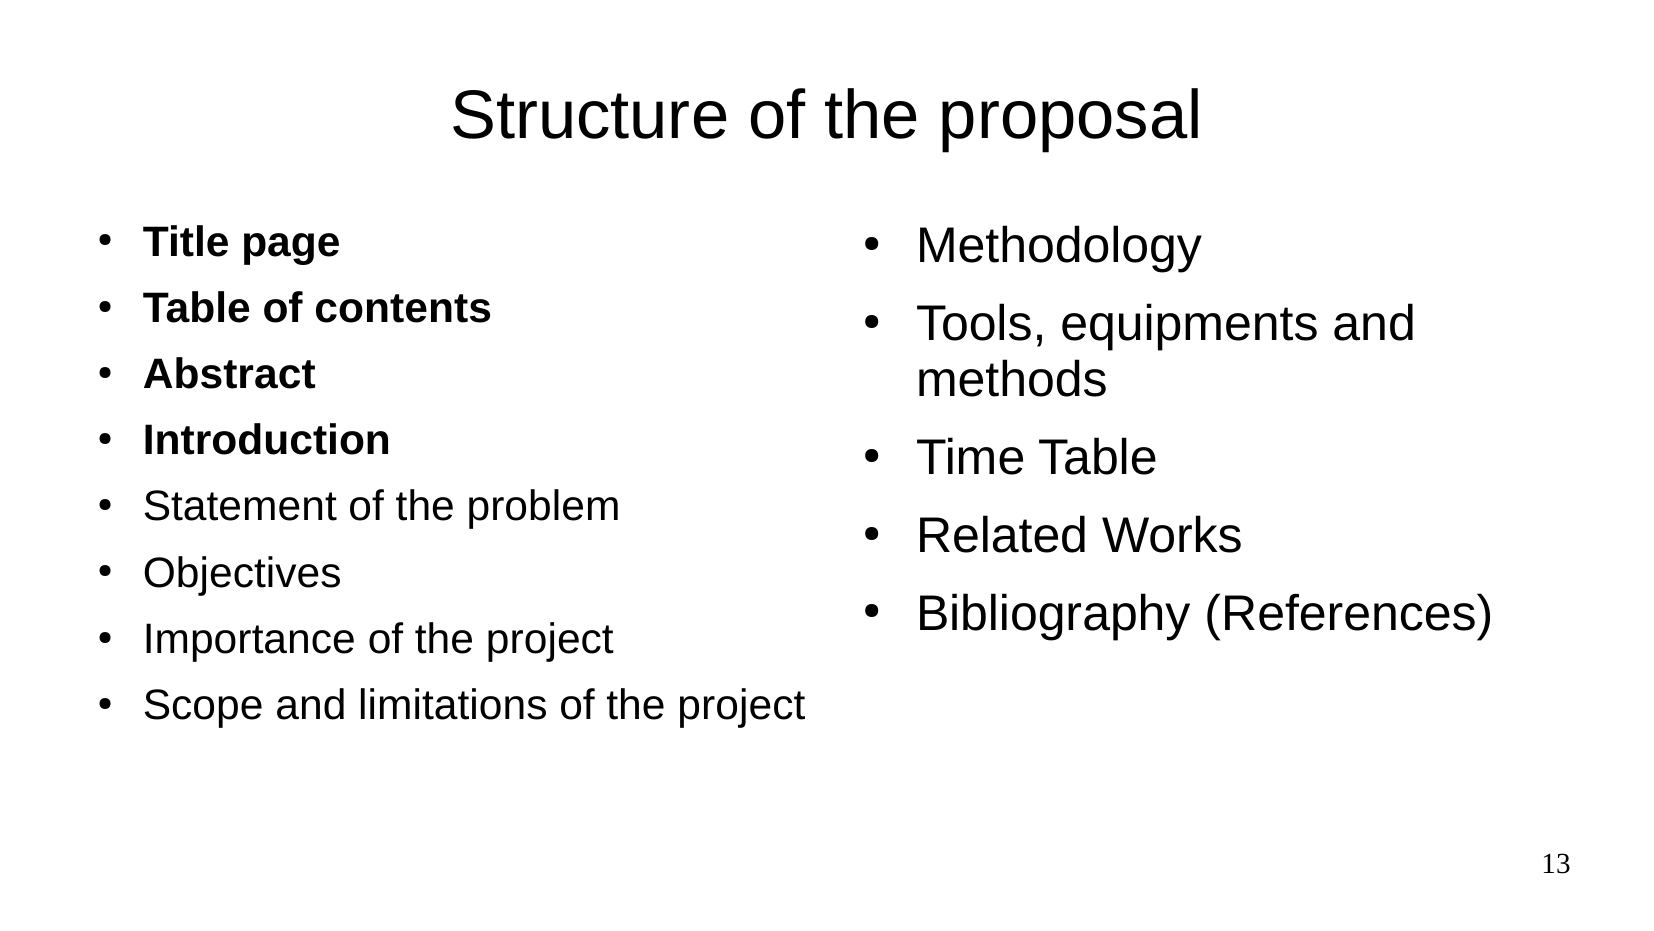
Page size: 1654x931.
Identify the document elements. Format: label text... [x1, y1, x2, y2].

list Title page Table of contents Abstract Introduction Statement of the problem Objectives Importance of the project Scope and limitations of the project [82, 217, 809, 758]
list Methodology Tools, equipments and methods Time Table Related Works Bibliography (References) [845, 217, 1572, 758]
title Structure of the proposal [82, 37, 1571, 193]
